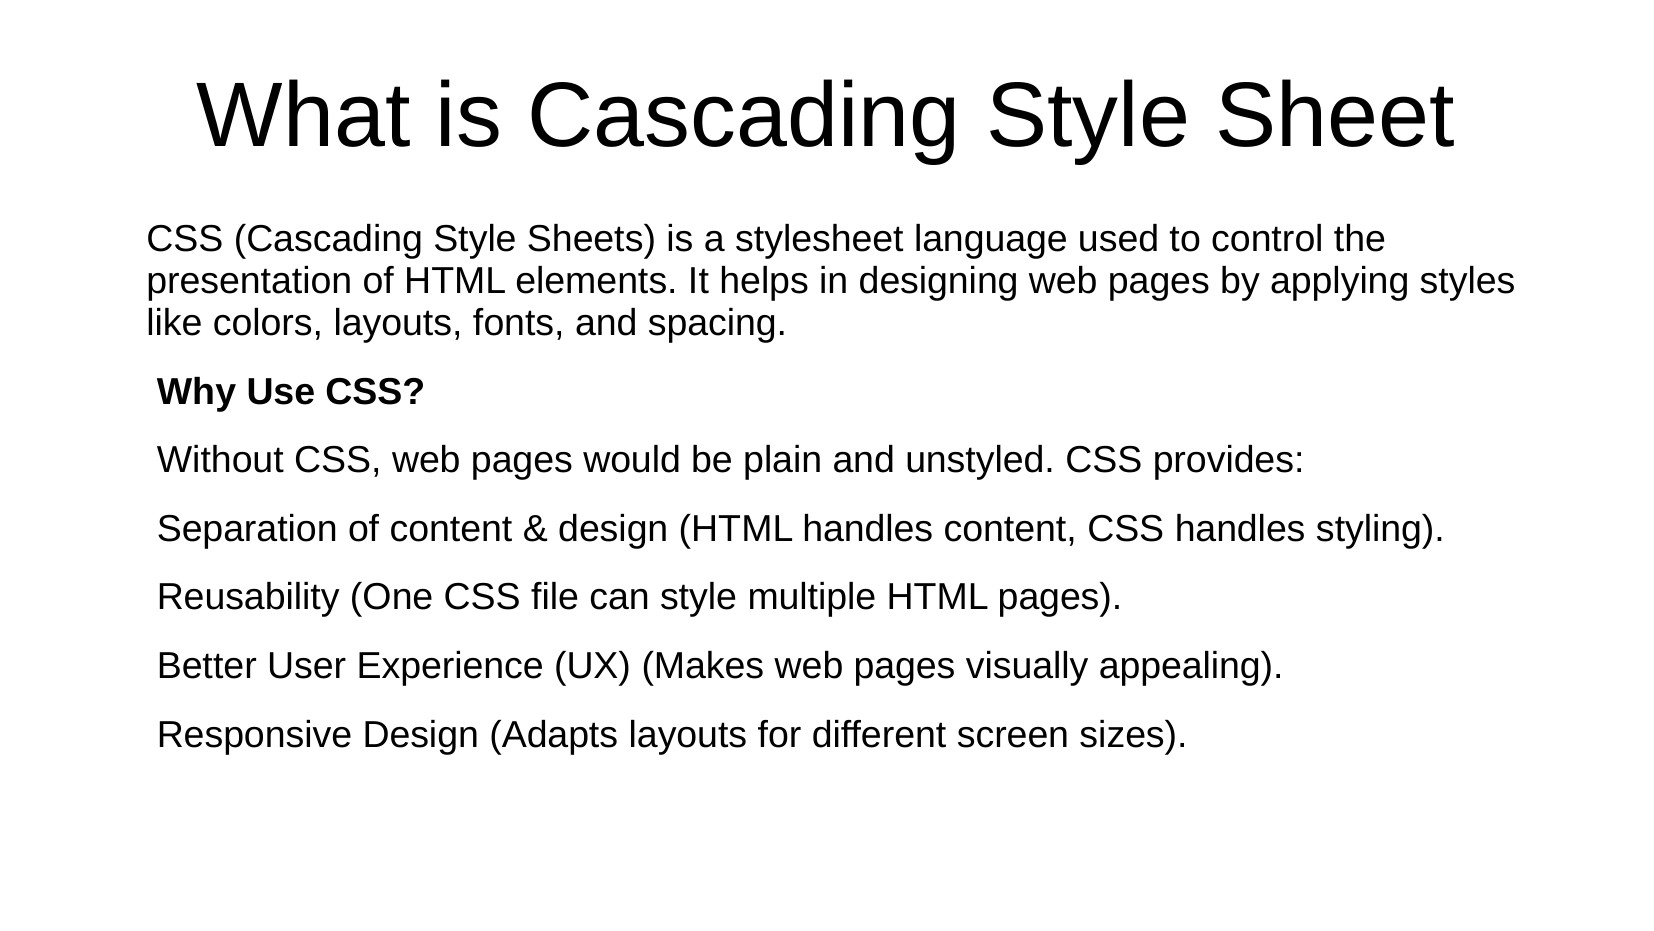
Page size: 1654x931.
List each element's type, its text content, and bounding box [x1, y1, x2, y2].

list CSS (Cascading Style Sheets) is a stylesheet language used to control the presentation of HTML elements. It helps in designing web pages by applying styles like colors, layouts, fonts, and spacing. Why Use CSS? Without CSS, web pages would be plain and unstyled. CSS provides: Separation of content & design (HTML handles content, CSS handles styling). Reusability (One CSS file can style multiple HTML pages). Better User Experience (UX) (Makes web pages visually appealing). Responsive Design (Adapts layouts for different screen sizes). [82, 217, 1571, 758]
title What is Cascading Style Sheet [82, 37, 1571, 193]
